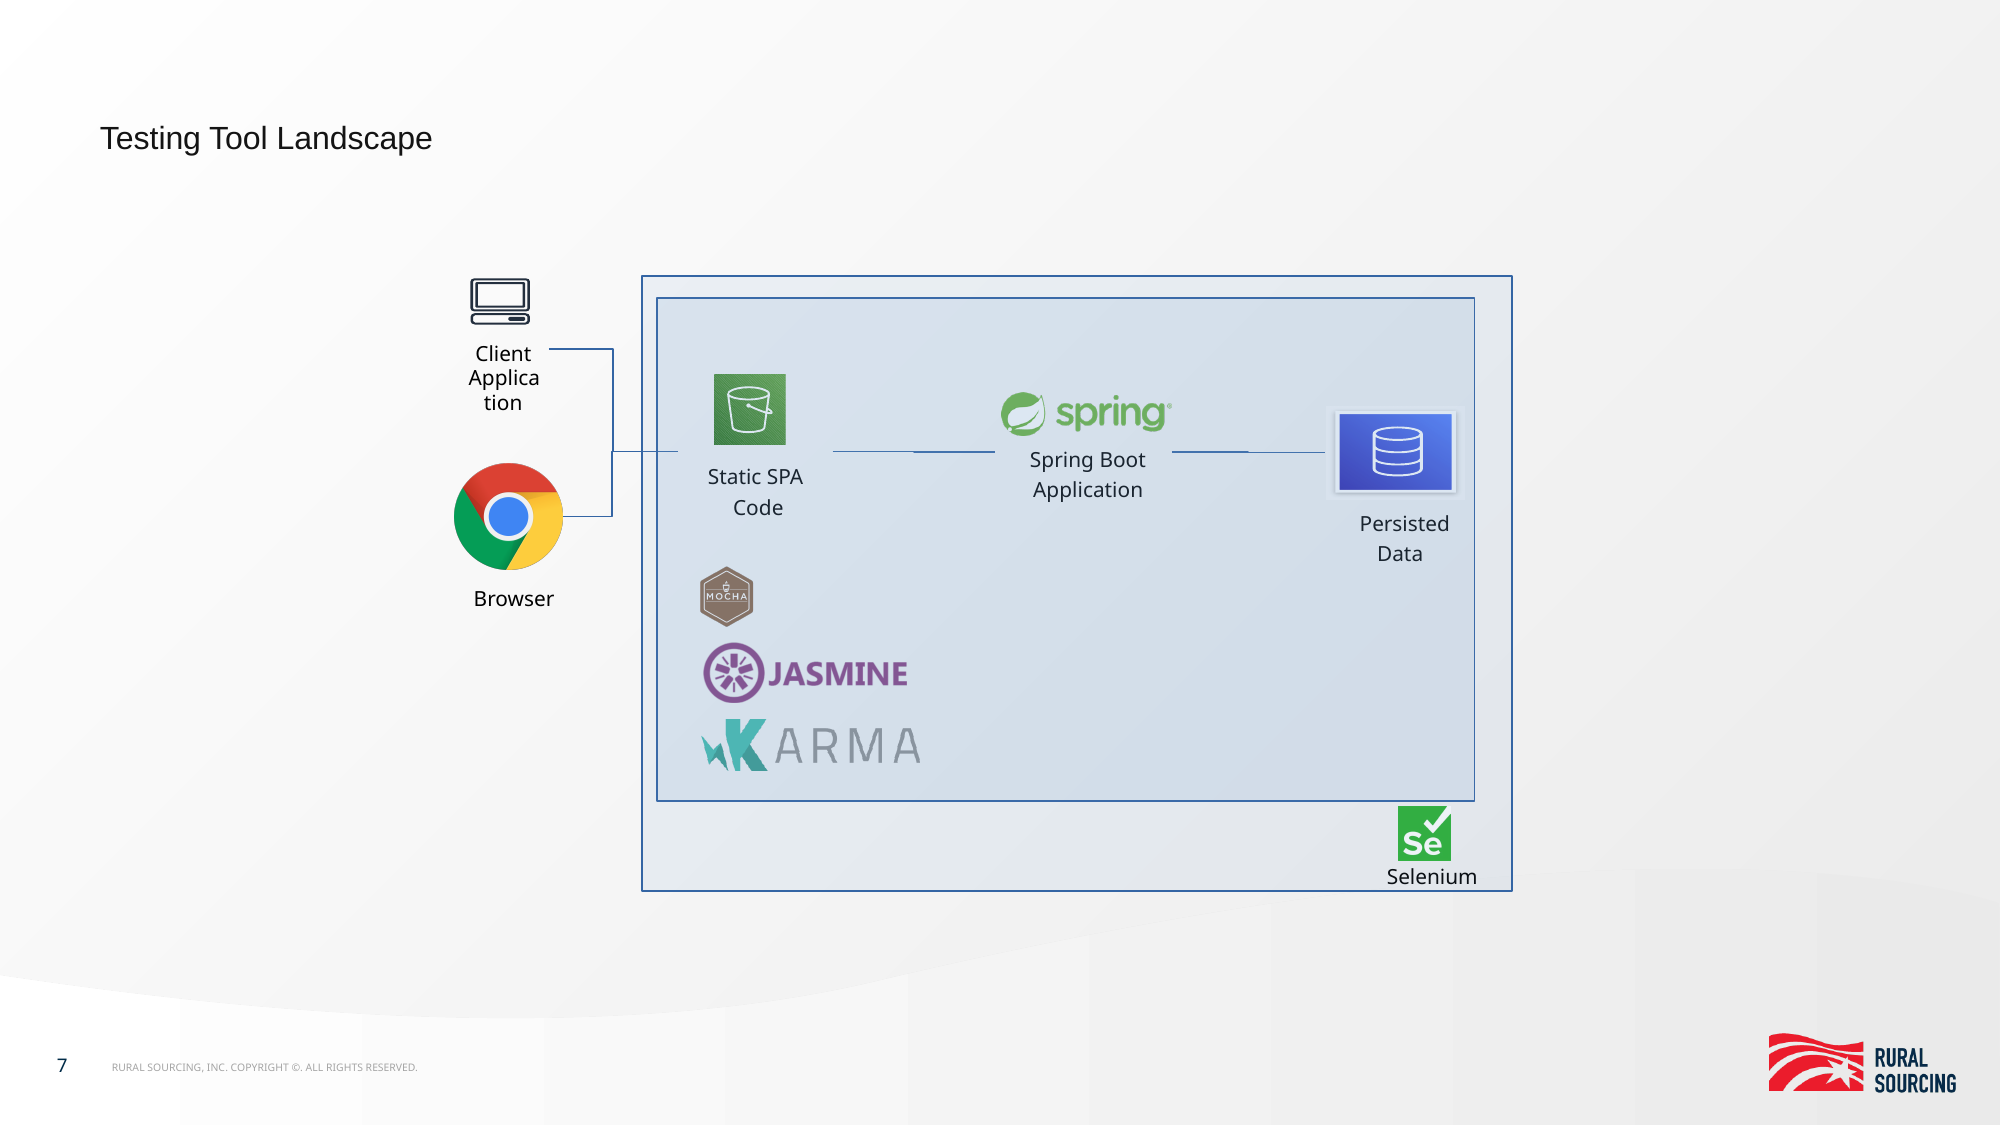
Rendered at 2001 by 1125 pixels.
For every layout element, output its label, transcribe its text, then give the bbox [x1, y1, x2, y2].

picture [372, 178, 1649, 931]
title Testing Tool Landscape [99, 44, 1900, 233]
picture [1769, 1033, 1956, 1093]
